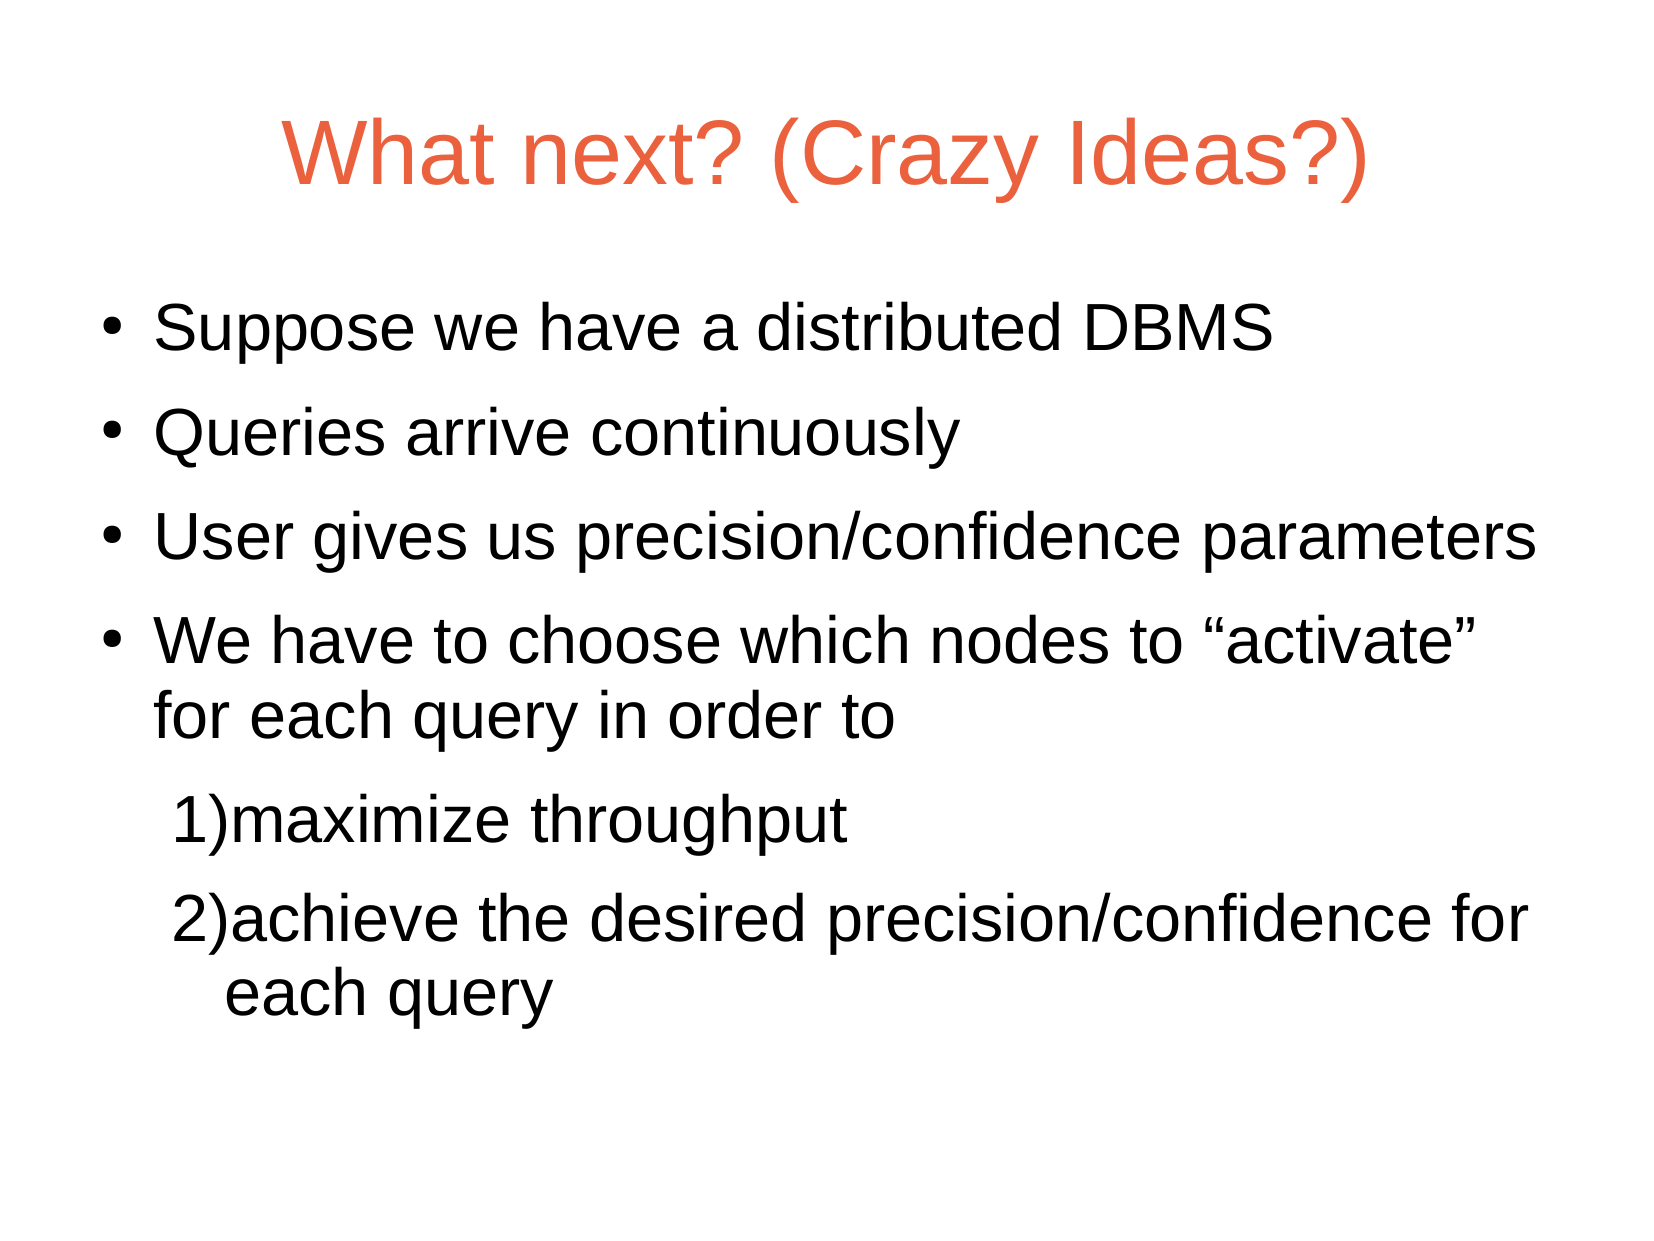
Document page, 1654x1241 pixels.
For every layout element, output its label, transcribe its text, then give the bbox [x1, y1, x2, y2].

list Suppose we have a distributed DBMS Queries arrive continuously User gives us precision/confidence parameters We have to choose which nodes to “activate” for each query in order to maximize throughput achieve the desired precision/confidence for each query [82, 290, 1571, 1109]
title What next? (Crazy Ideas?) [82, 49, 1571, 257]
